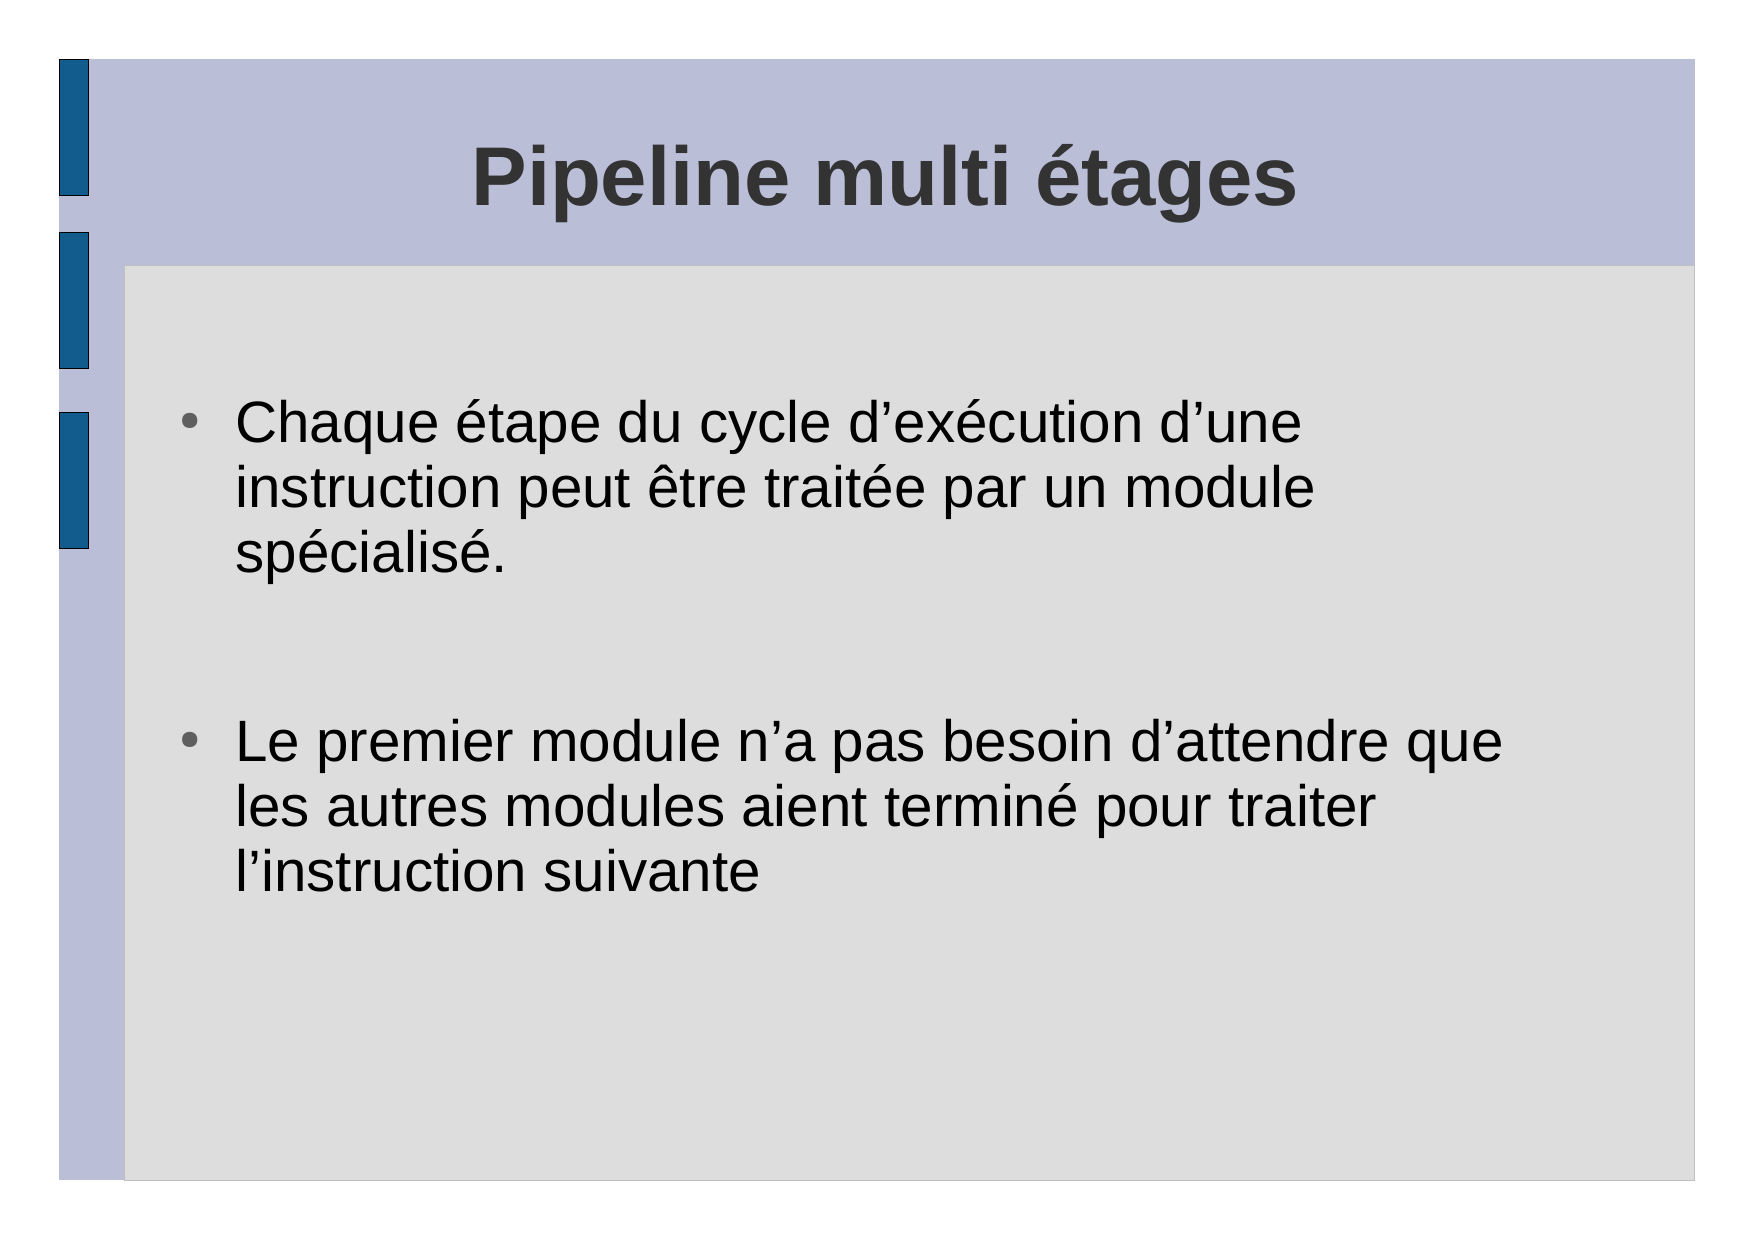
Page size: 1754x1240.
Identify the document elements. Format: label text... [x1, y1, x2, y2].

list Chaque étape du cycle d’exécution d’une instruction peut être traitée par un module spécialisé. Le premier module n’a pas besoin d’attendre que les autres modules aient terminé pour traiter l’instruction suivante [179, 295, 1577, 1093]
title Pipeline multi étages [118, 88, 1654, 266]
